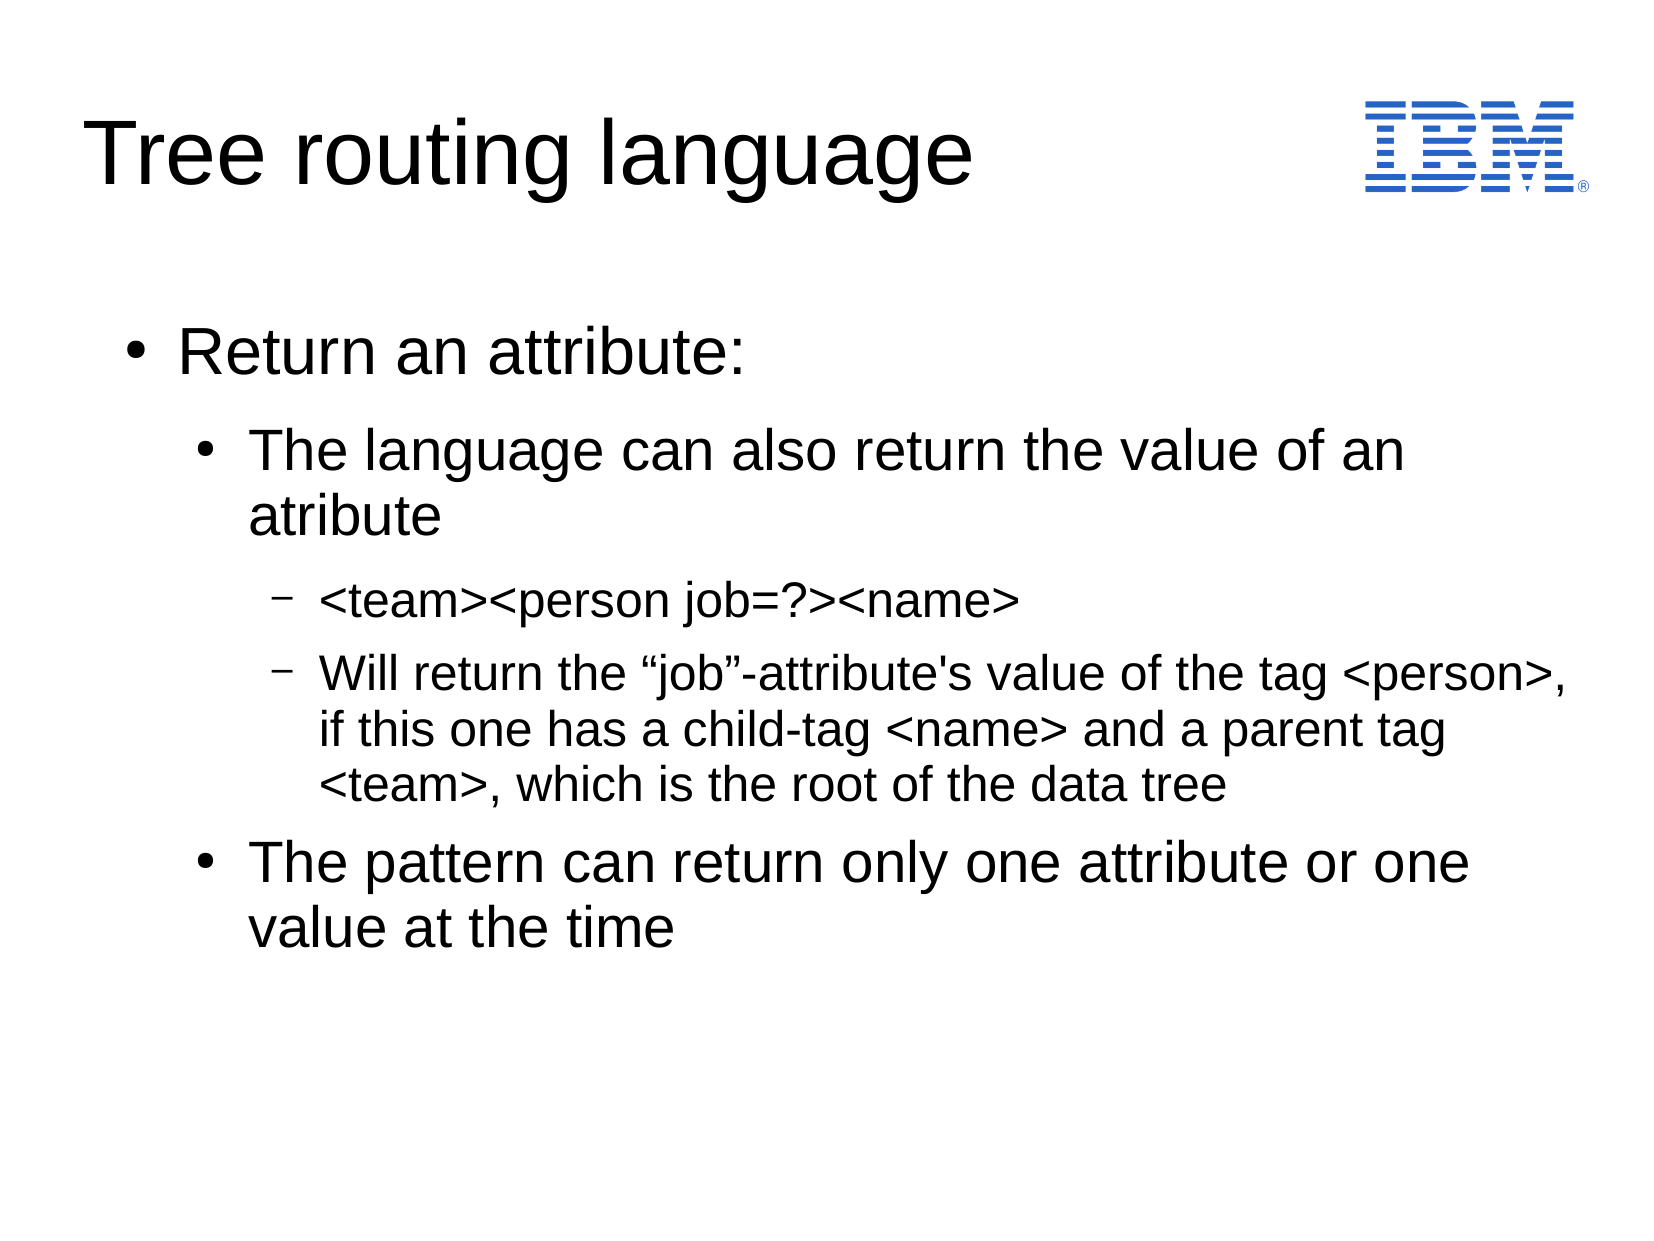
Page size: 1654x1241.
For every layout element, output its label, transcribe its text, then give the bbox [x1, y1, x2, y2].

list [82, 290, 1571, 1109]
list Return an attribute: The language can also return the value of an atribute <team><person job=?><name> Will return the “job”-attribute's value of the tag <person>, if this one has a child-tag <name> and a parent tag <team>, which is the root of the data tree The pattern can return only one attribute or one value at the time [106, 313, 1595, 1133]
title Tree routing language [82, 49, 1571, 257]
picture [1358, 86, 1595, 207]
